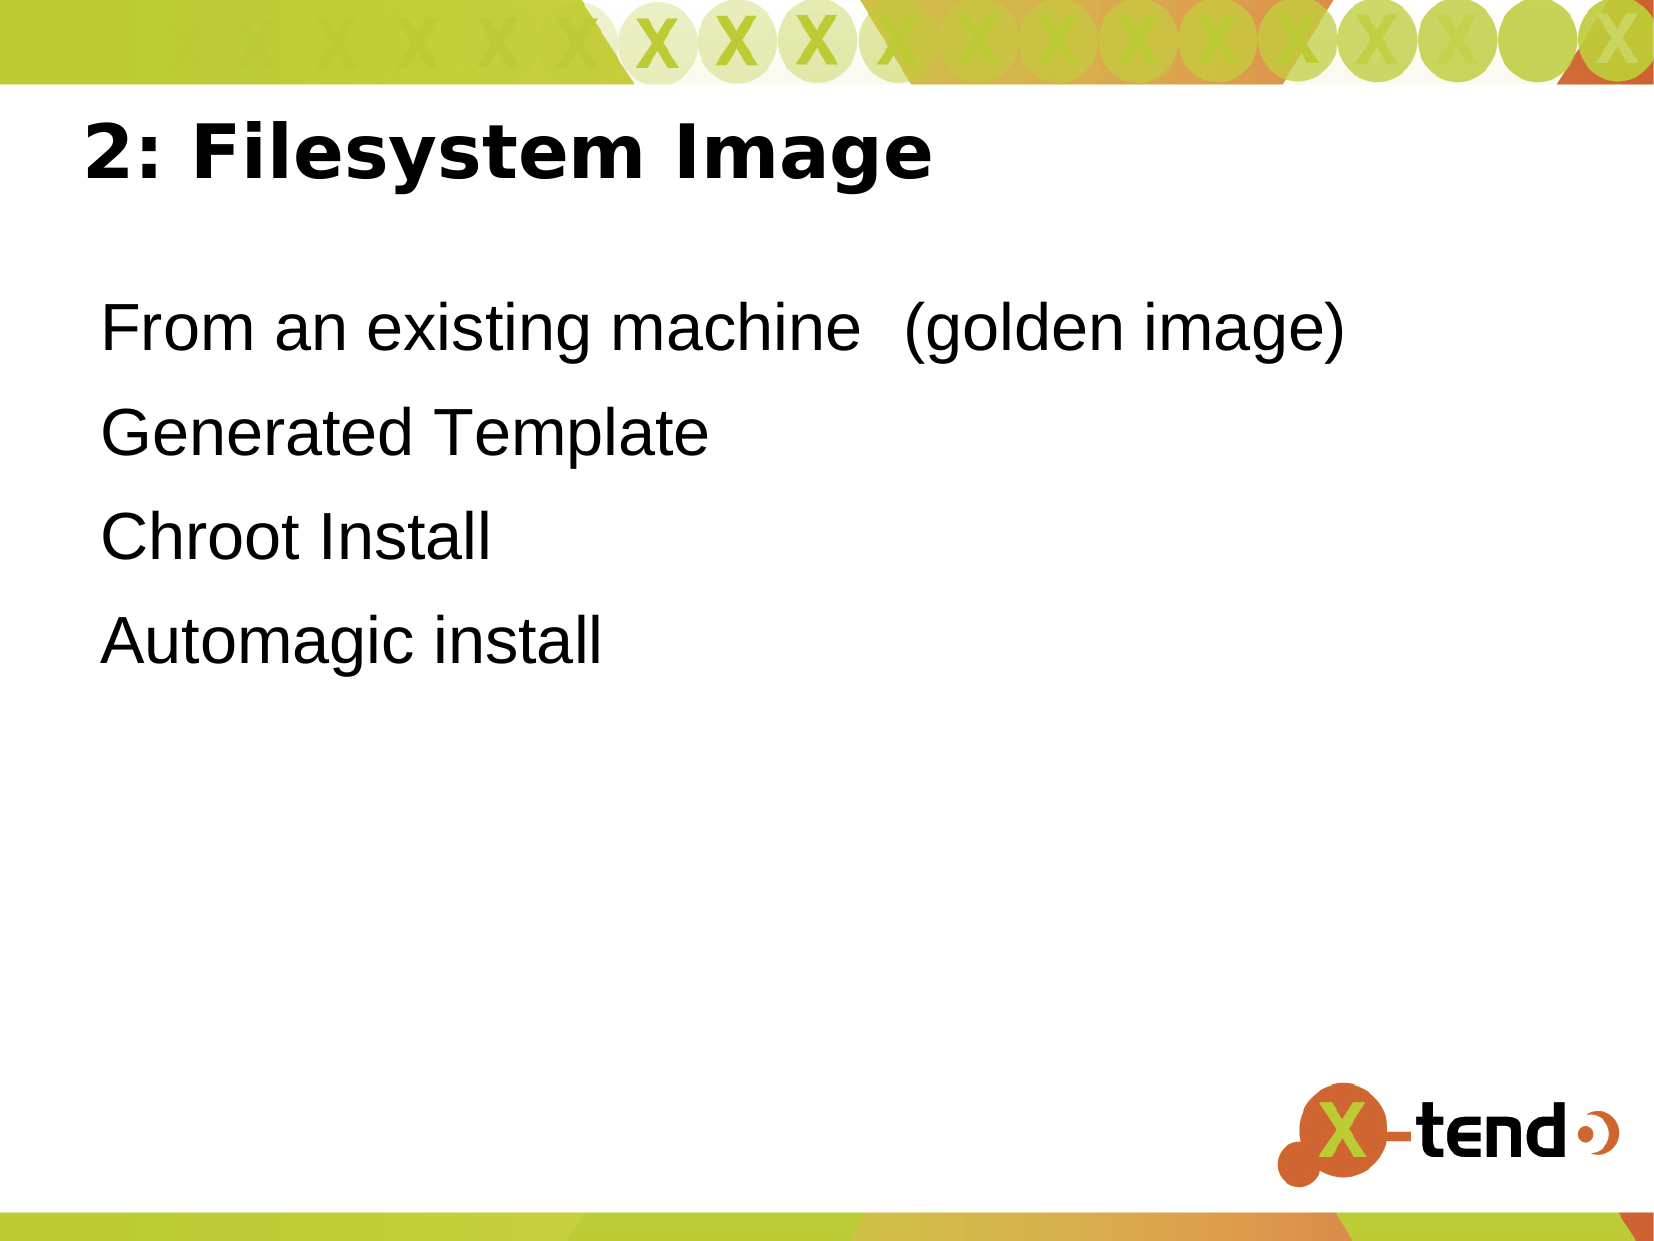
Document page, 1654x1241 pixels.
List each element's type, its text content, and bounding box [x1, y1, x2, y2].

picture [0, 0, 1654, 1241]
list From an existing machine (golden image) Generated Template Chroot Install Automagic install [82, 290, 1571, 1109]
title 2: Filesystem Image [82, 49, 1571, 257]
